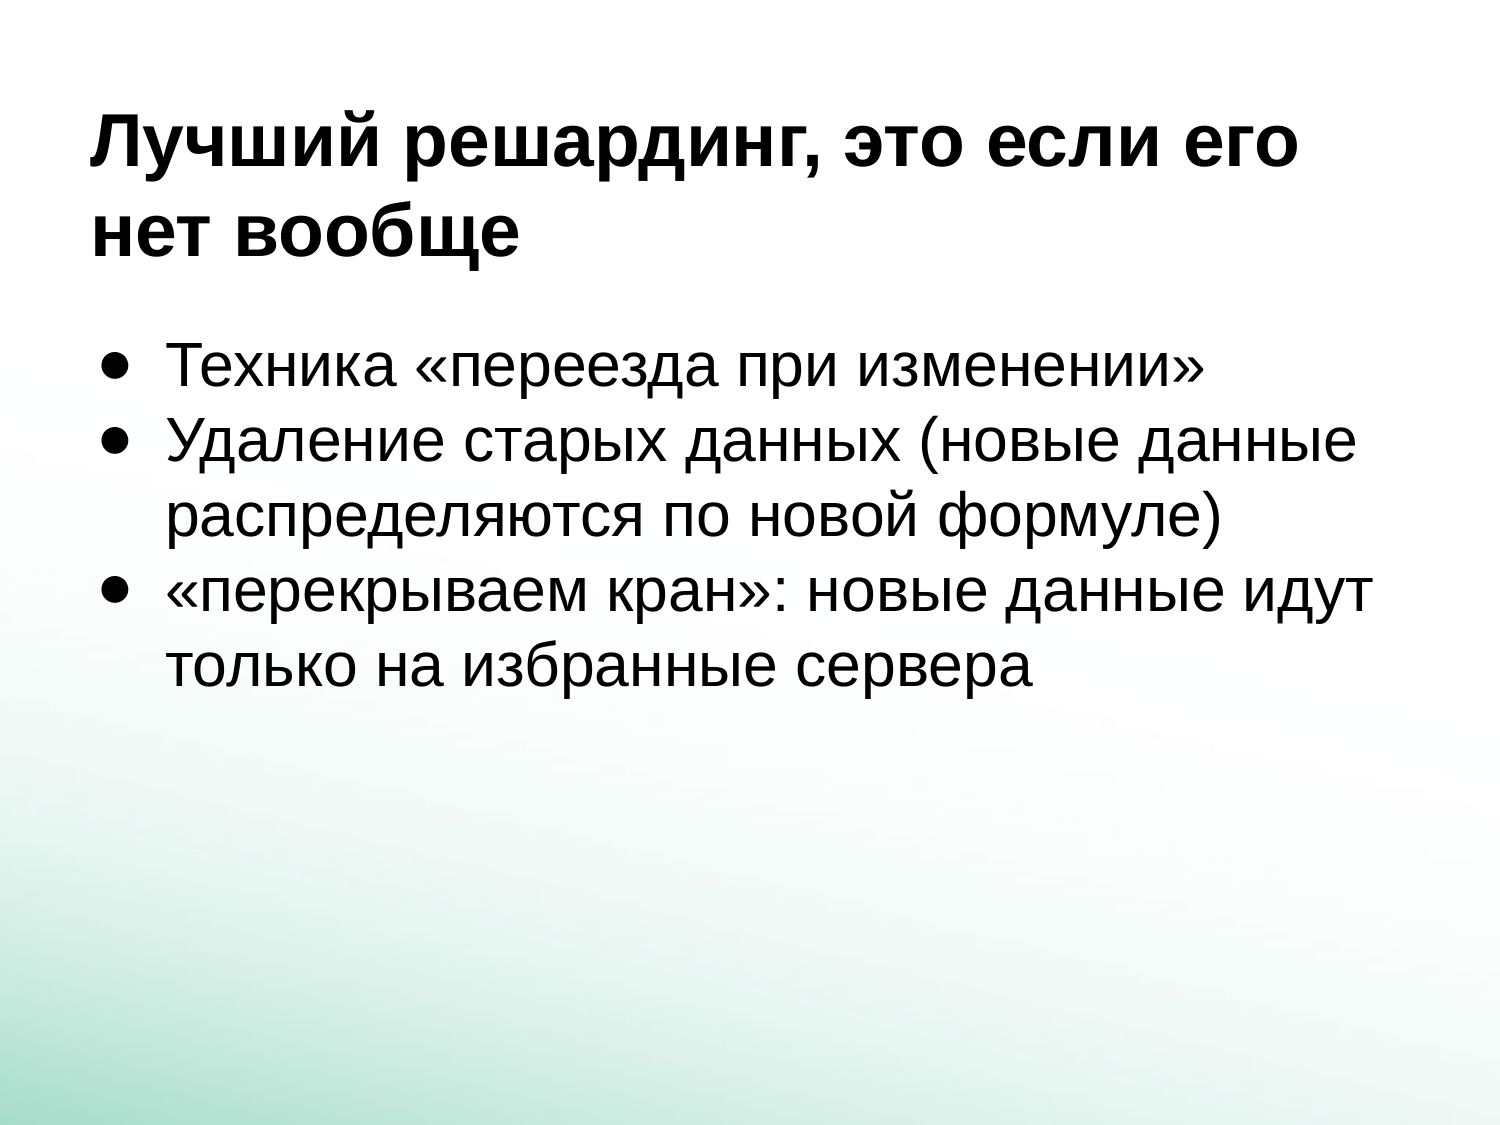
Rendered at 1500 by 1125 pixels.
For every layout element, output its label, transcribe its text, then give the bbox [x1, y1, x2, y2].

title Лучший решардинг, это если его нет вообще [75, 145, 1425, 287]
picture [0, 0, 1500, 1125]
list Техника «переезда при изменении» Удаление старых данных (новые данные распределяются по новой формуле) «перекрываем кран»: новые данные идут только на избранные сервера [75, 309, 1425, 921]
